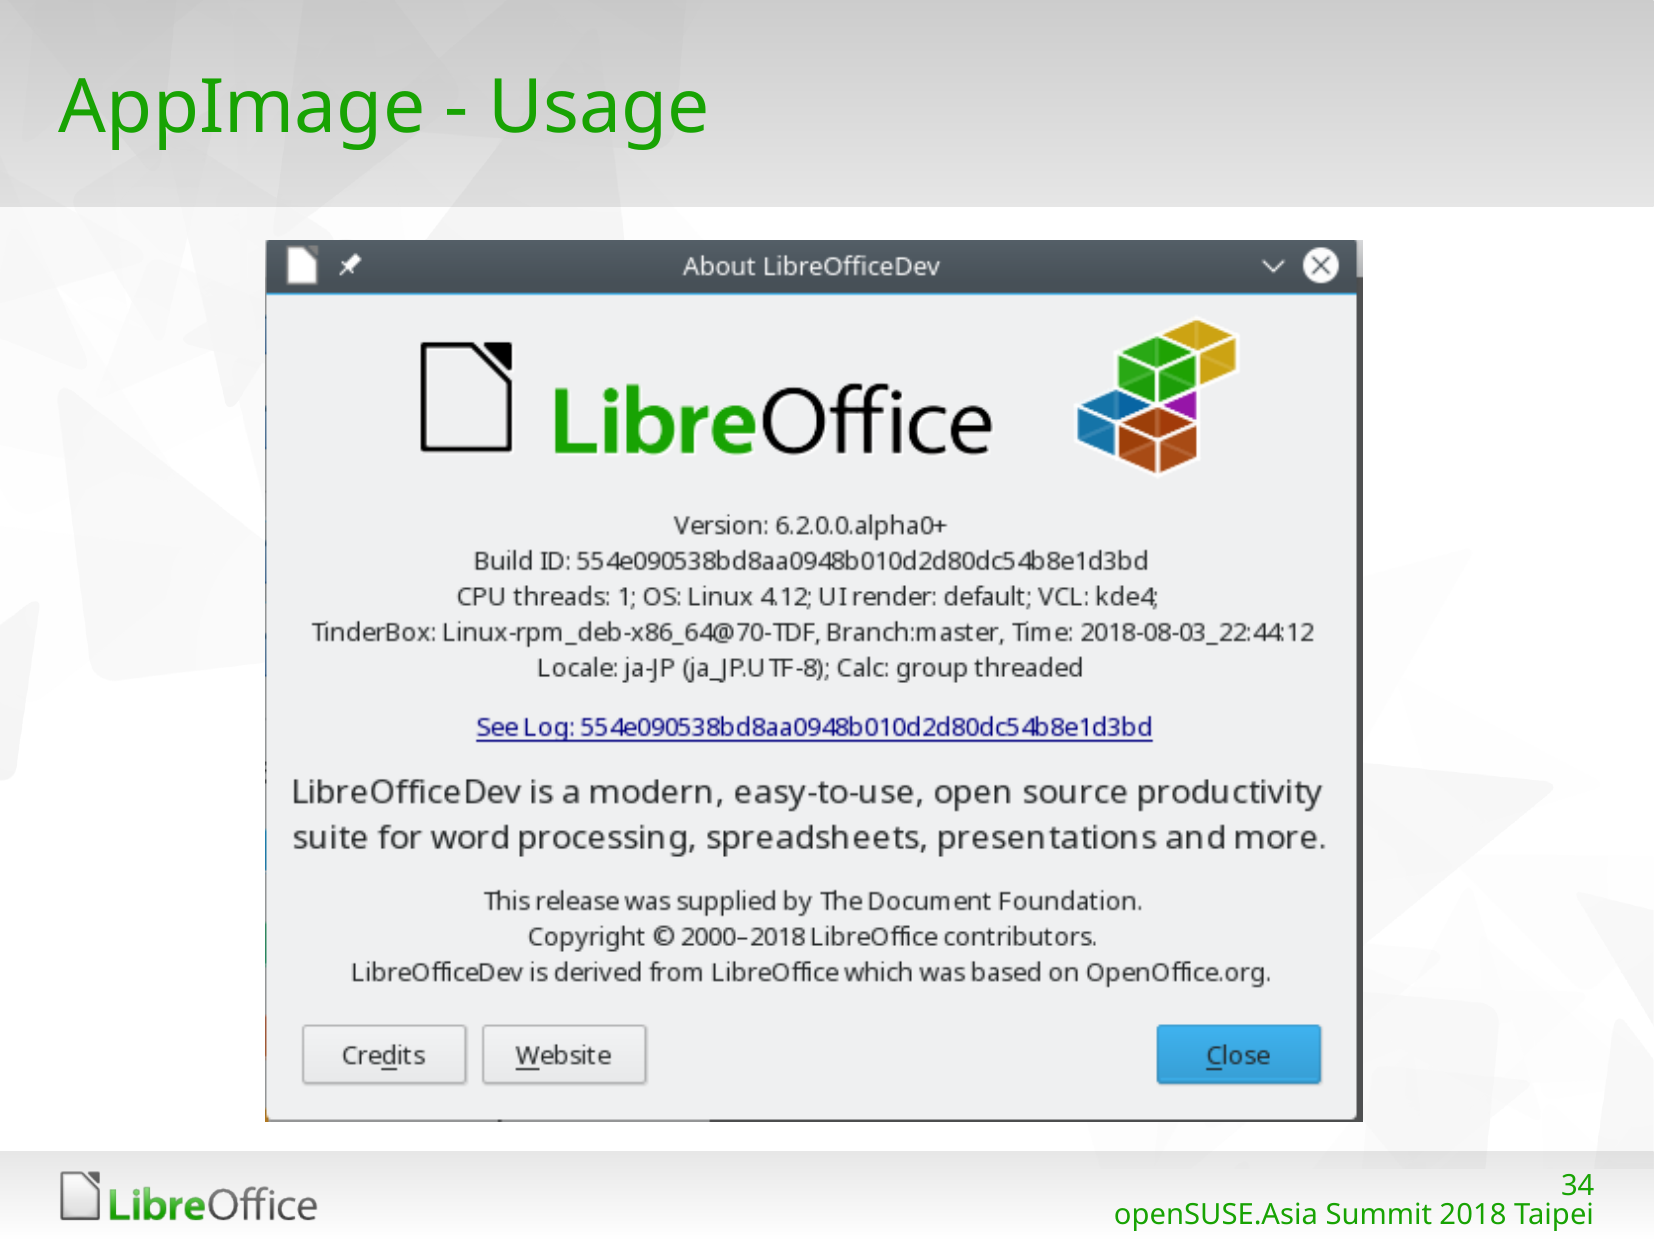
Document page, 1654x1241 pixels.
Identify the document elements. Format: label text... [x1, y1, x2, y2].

picture [0, 0, 1654, 1169]
picture [41, 1152, 337, 1240]
title AppImage - Usage [59, 29, 1595, 178]
